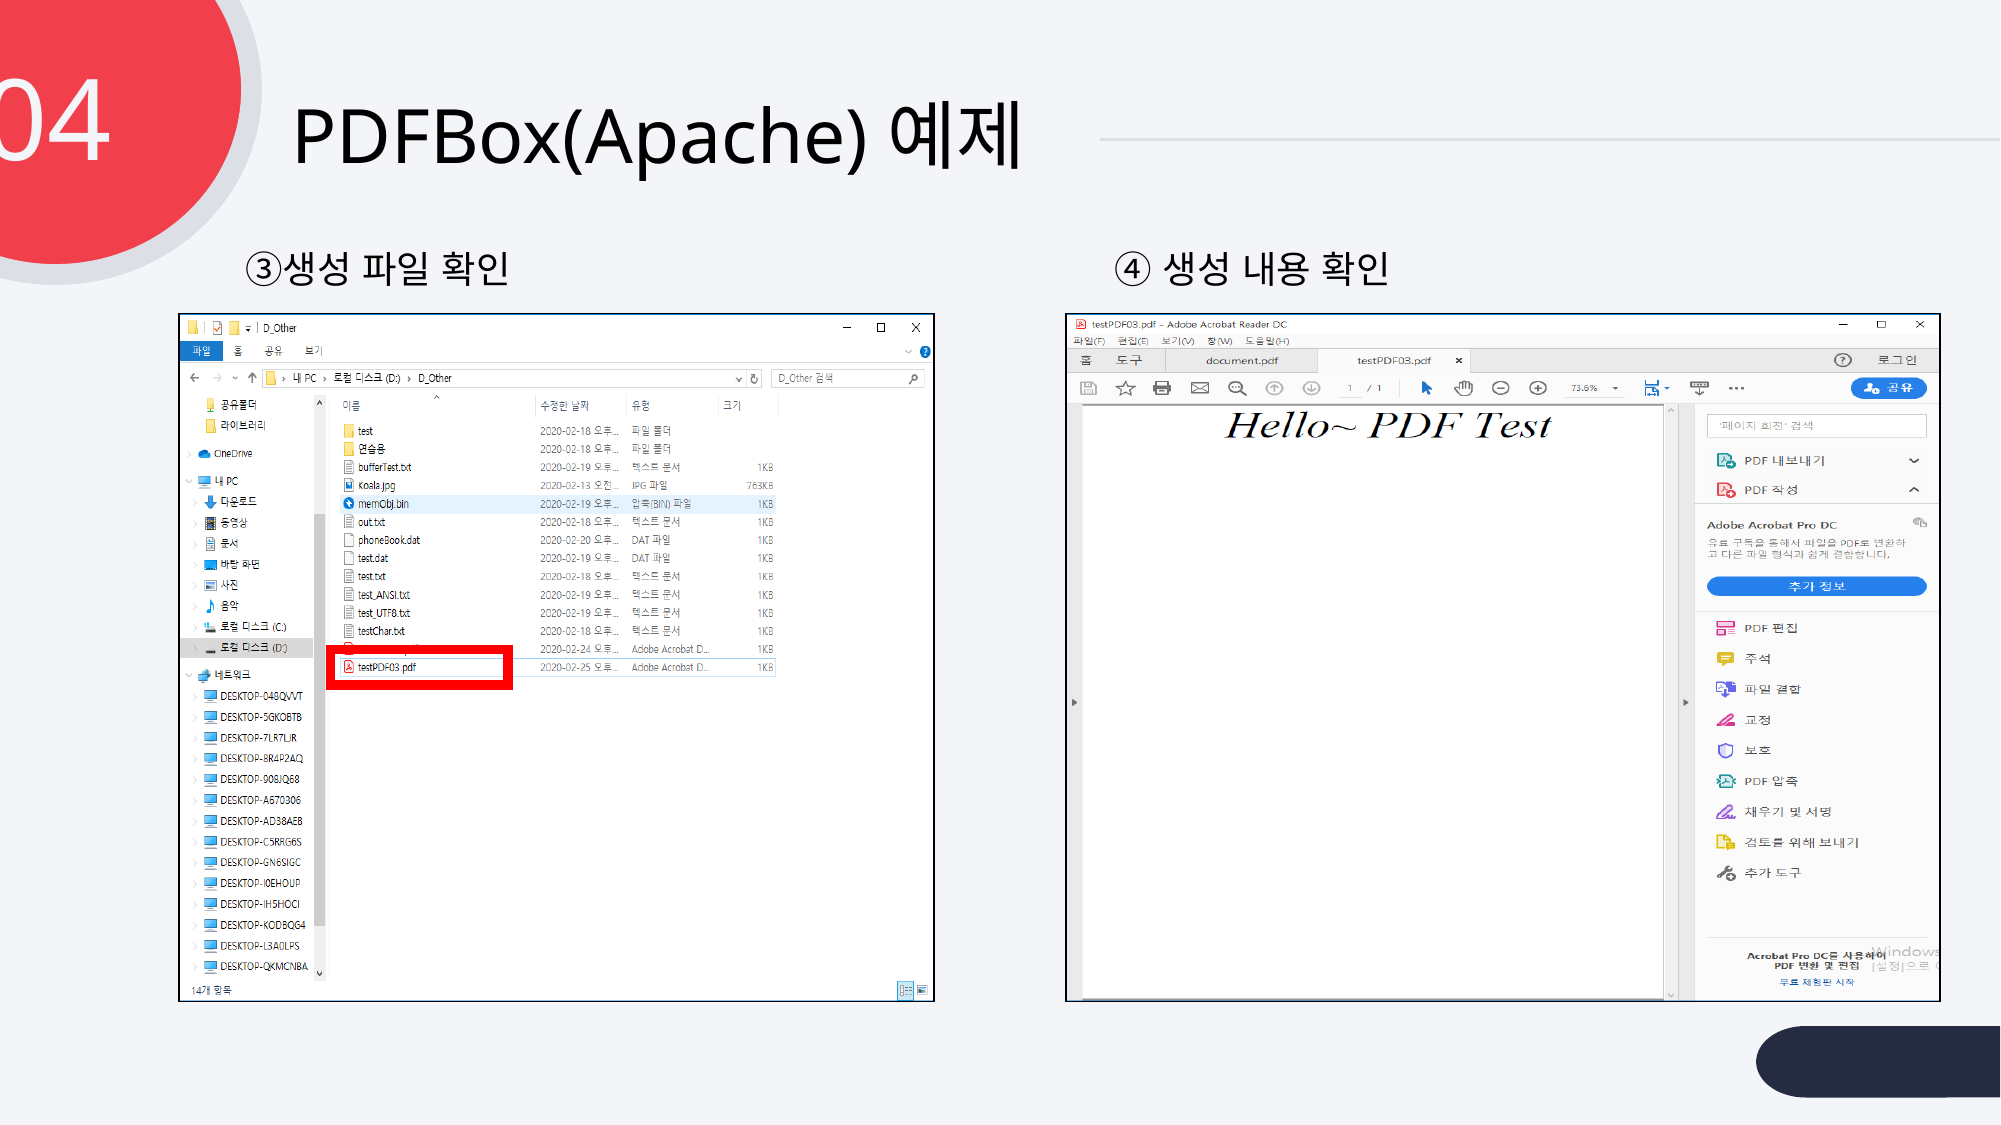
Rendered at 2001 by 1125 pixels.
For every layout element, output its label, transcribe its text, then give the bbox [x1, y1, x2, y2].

list 04 [0, 47, 167, 186]
picture [1066, 314, 1940, 1001]
title PDFBox(Apache) 예제 [290, 89, 1100, 191]
text_box ④ 생성 내용 확인 [1099, 232, 1663, 297]
text_box ③생성 파일 확인 [230, 232, 794, 297]
picture [179, 314, 934, 1001]
